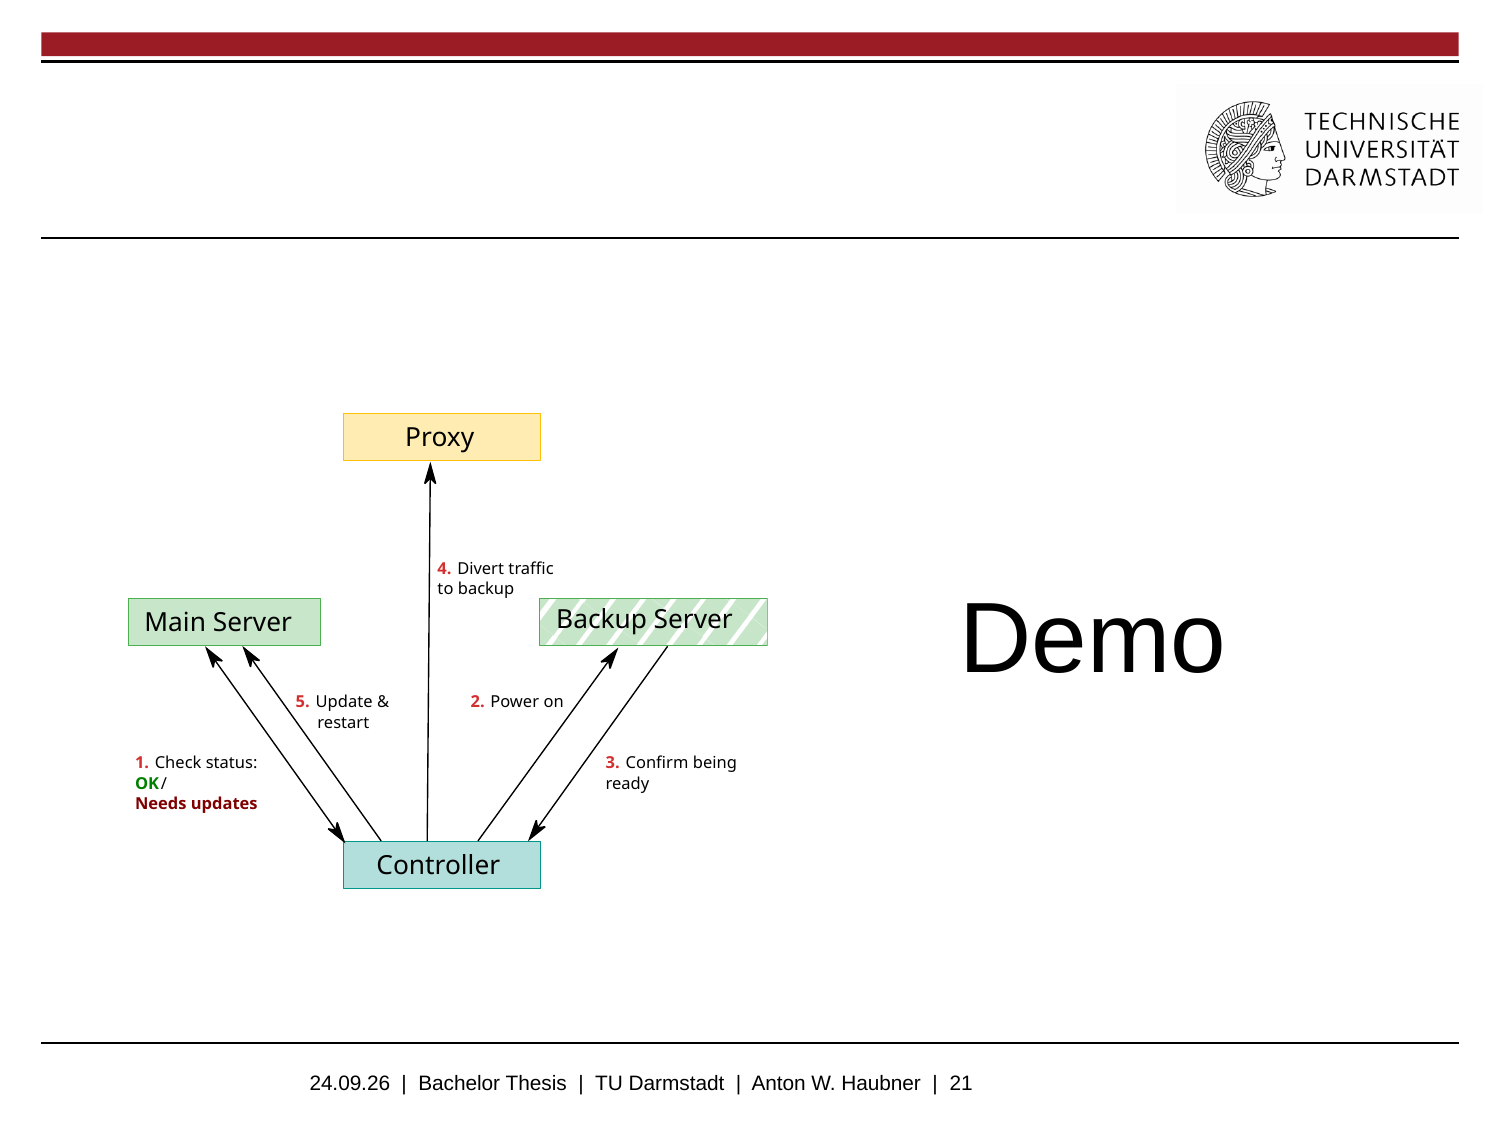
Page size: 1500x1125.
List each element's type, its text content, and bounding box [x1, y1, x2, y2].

text_box Demo [944, 572, 1252, 703]
picture [127, 413, 768, 889]
